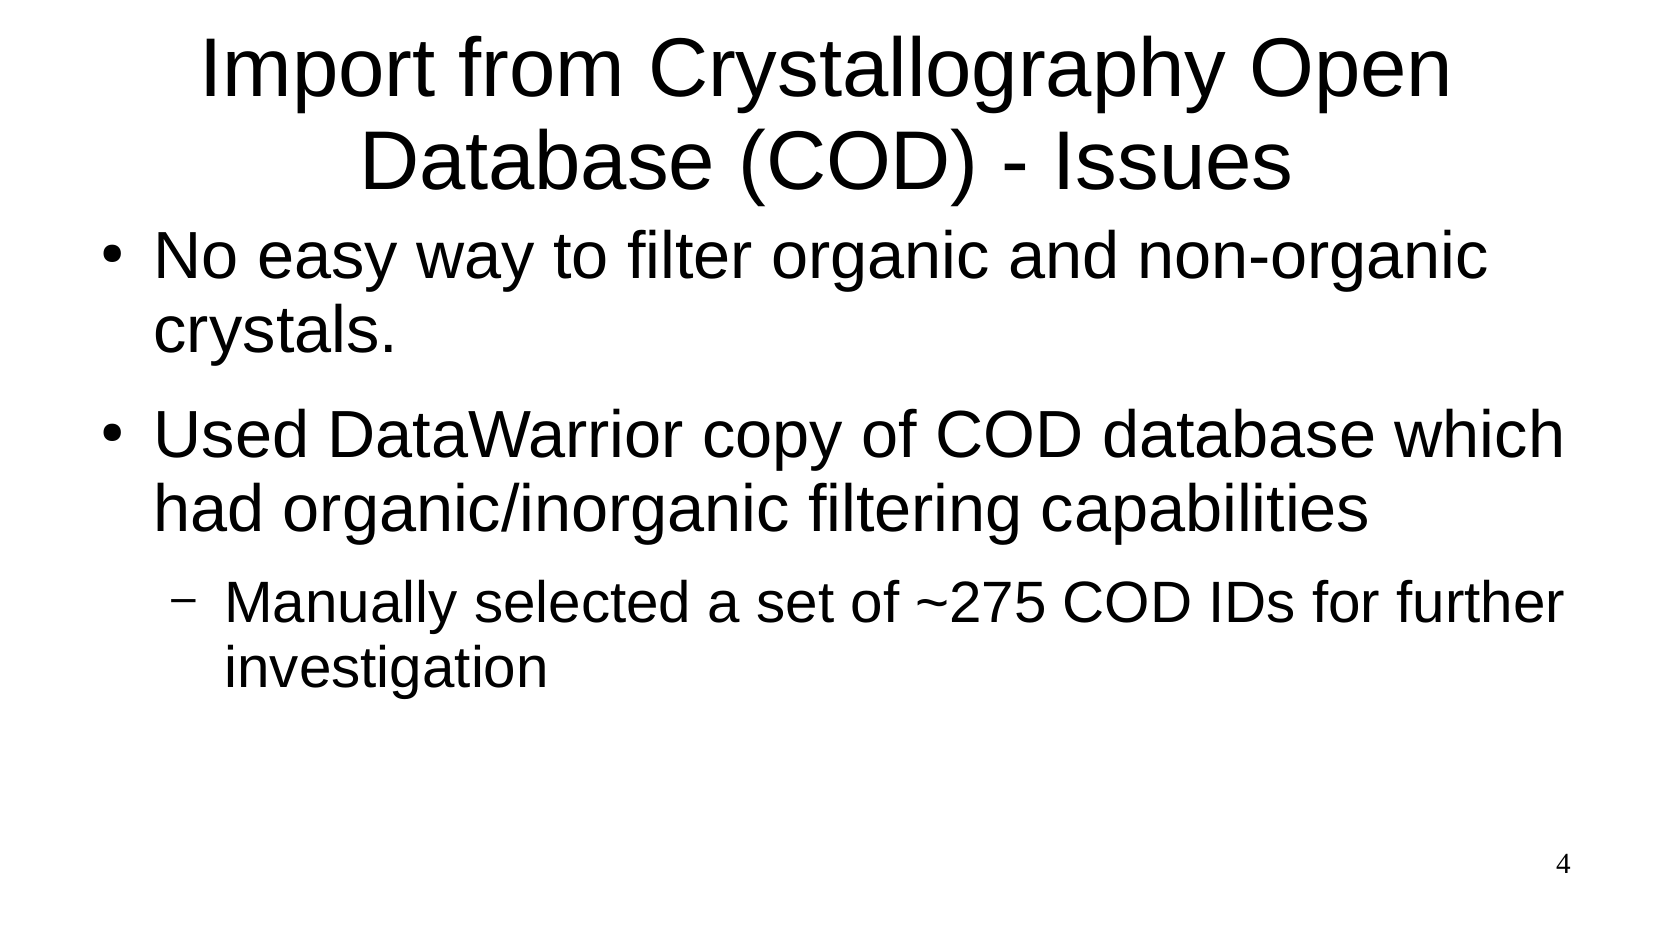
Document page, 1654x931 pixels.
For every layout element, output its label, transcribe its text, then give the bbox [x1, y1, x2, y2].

list No easy way to filter organic and non-organic crystals. Used DataWarrior copy of COD database which had organic/inorganic filtering capabilities Manually selected a set of ~275 COD IDs for further investigation [82, 217, 1571, 758]
title Import from Crystallography Open Database (COD) - Issues [82, 21, 1571, 208]
